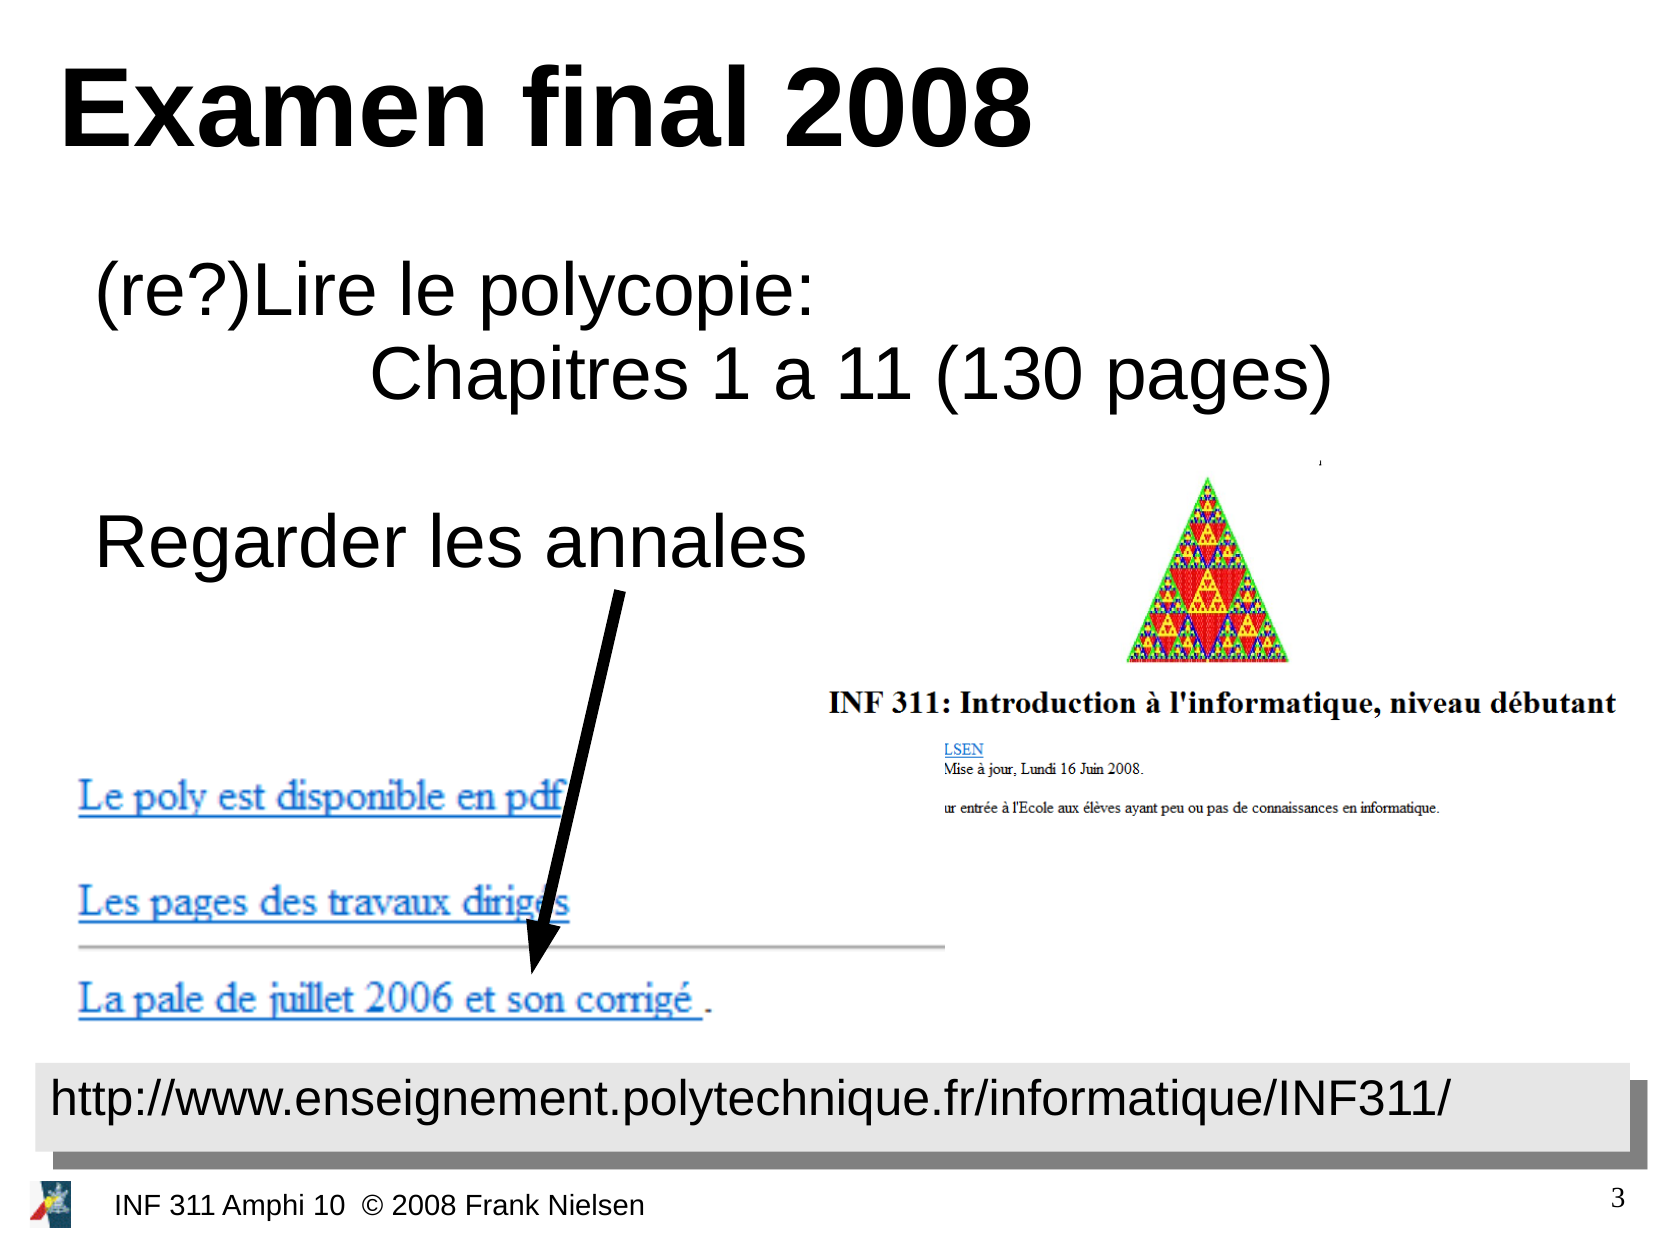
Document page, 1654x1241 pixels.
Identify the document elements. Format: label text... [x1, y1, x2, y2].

text_box (re?)Lire le polycopie: Chapitres 1 a 11 (130 pages) Regarder les annales [59, 239, 1351, 591]
text_box Examen final 2008 [44, 36, 1049, 178]
picture [29, 1181, 71, 1228]
picture [60, 445, 1618, 1062]
text_box http://www.enseignement.polytechnique.fr/informatique/INF311/ [35, 1062, 1630, 1152]
